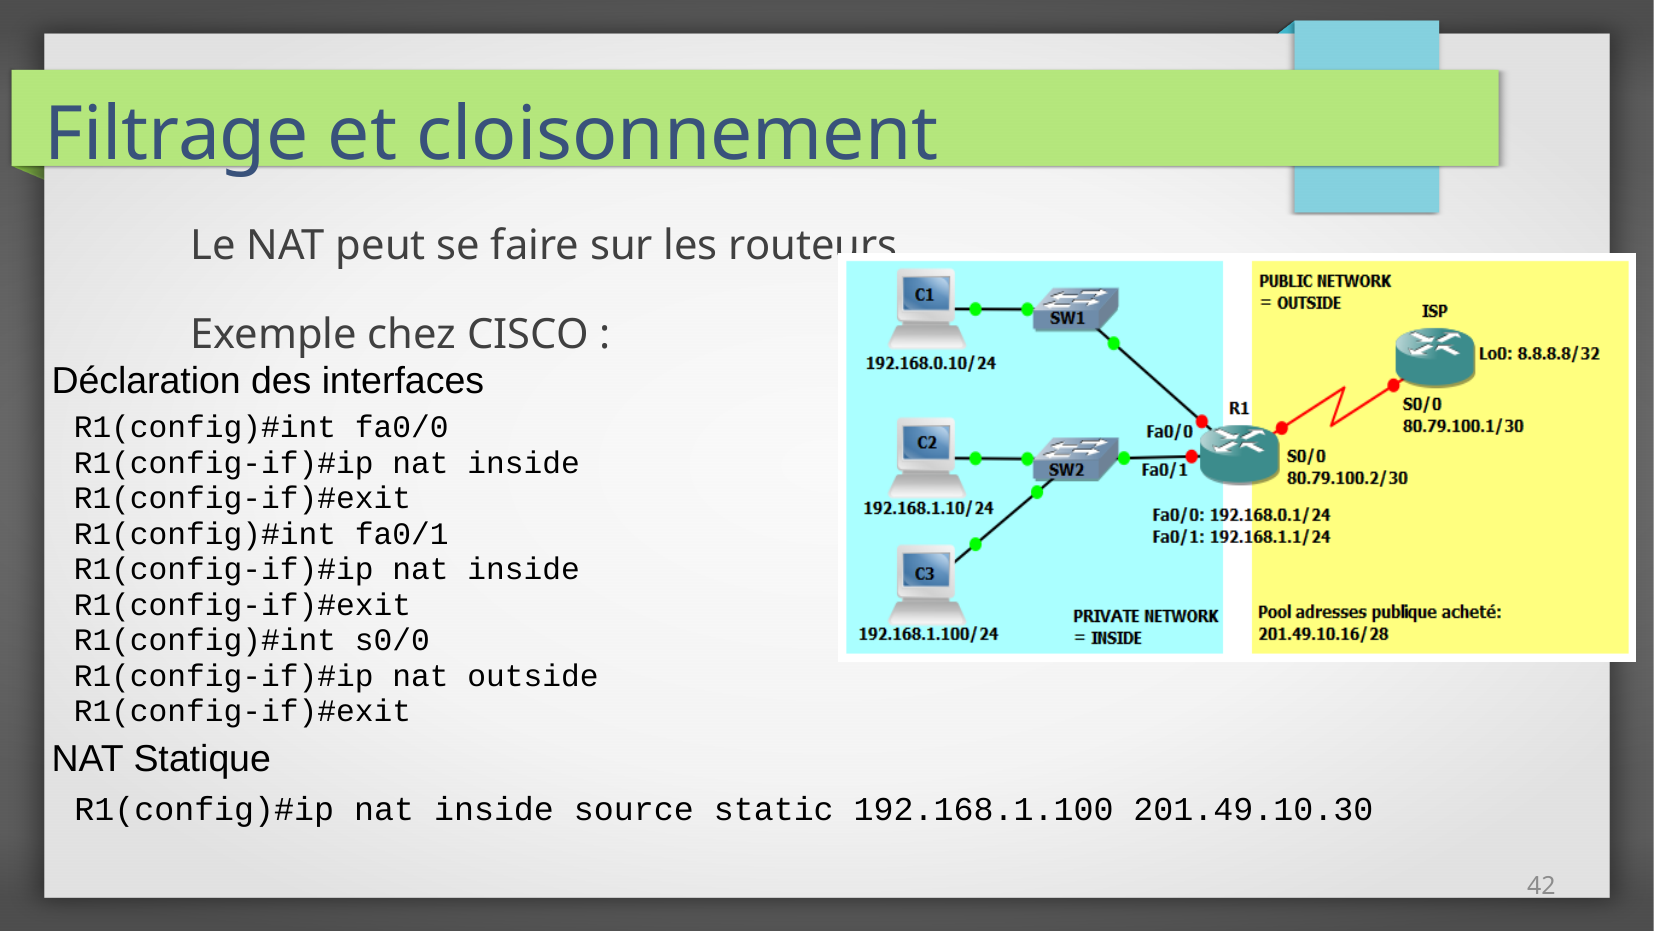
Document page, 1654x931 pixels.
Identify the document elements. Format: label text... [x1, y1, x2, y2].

text_box R1(config)#ip nat inside source static 192.168.1.100 201.49.10.30 [59, 785, 1477, 839]
picture [0, 0, 1654, 931]
text_box <numéro> [1184, 862, 1571, 912]
text_box Filtrage et cloisonnement [29, 37, 1518, 182]
text_box Le NAT peut se faire sur les routeurs Exemple chez CISCO : [709, 409, 1571, 780]
text_box Déclaration des interfaces [36, 352, 1159, 409]
text_box R1(config)#int fa0/0 R1(config-if)#ip nat inside R1(config-if)#exit R1(config)#int fa0/1 R1(config-if)#ip nat inside R1(config-if)#exit R1(config)#int s0/0 R1(config-if)#ip nat outside R1(config-if)#exit [59, 409, 709, 729]
text_box Le NAT peut se faire sur les routeurs Exemple chez CISCO : [175, 211, 1571, 352]
text_box NAT Statique [36, 729, 1159, 787]
